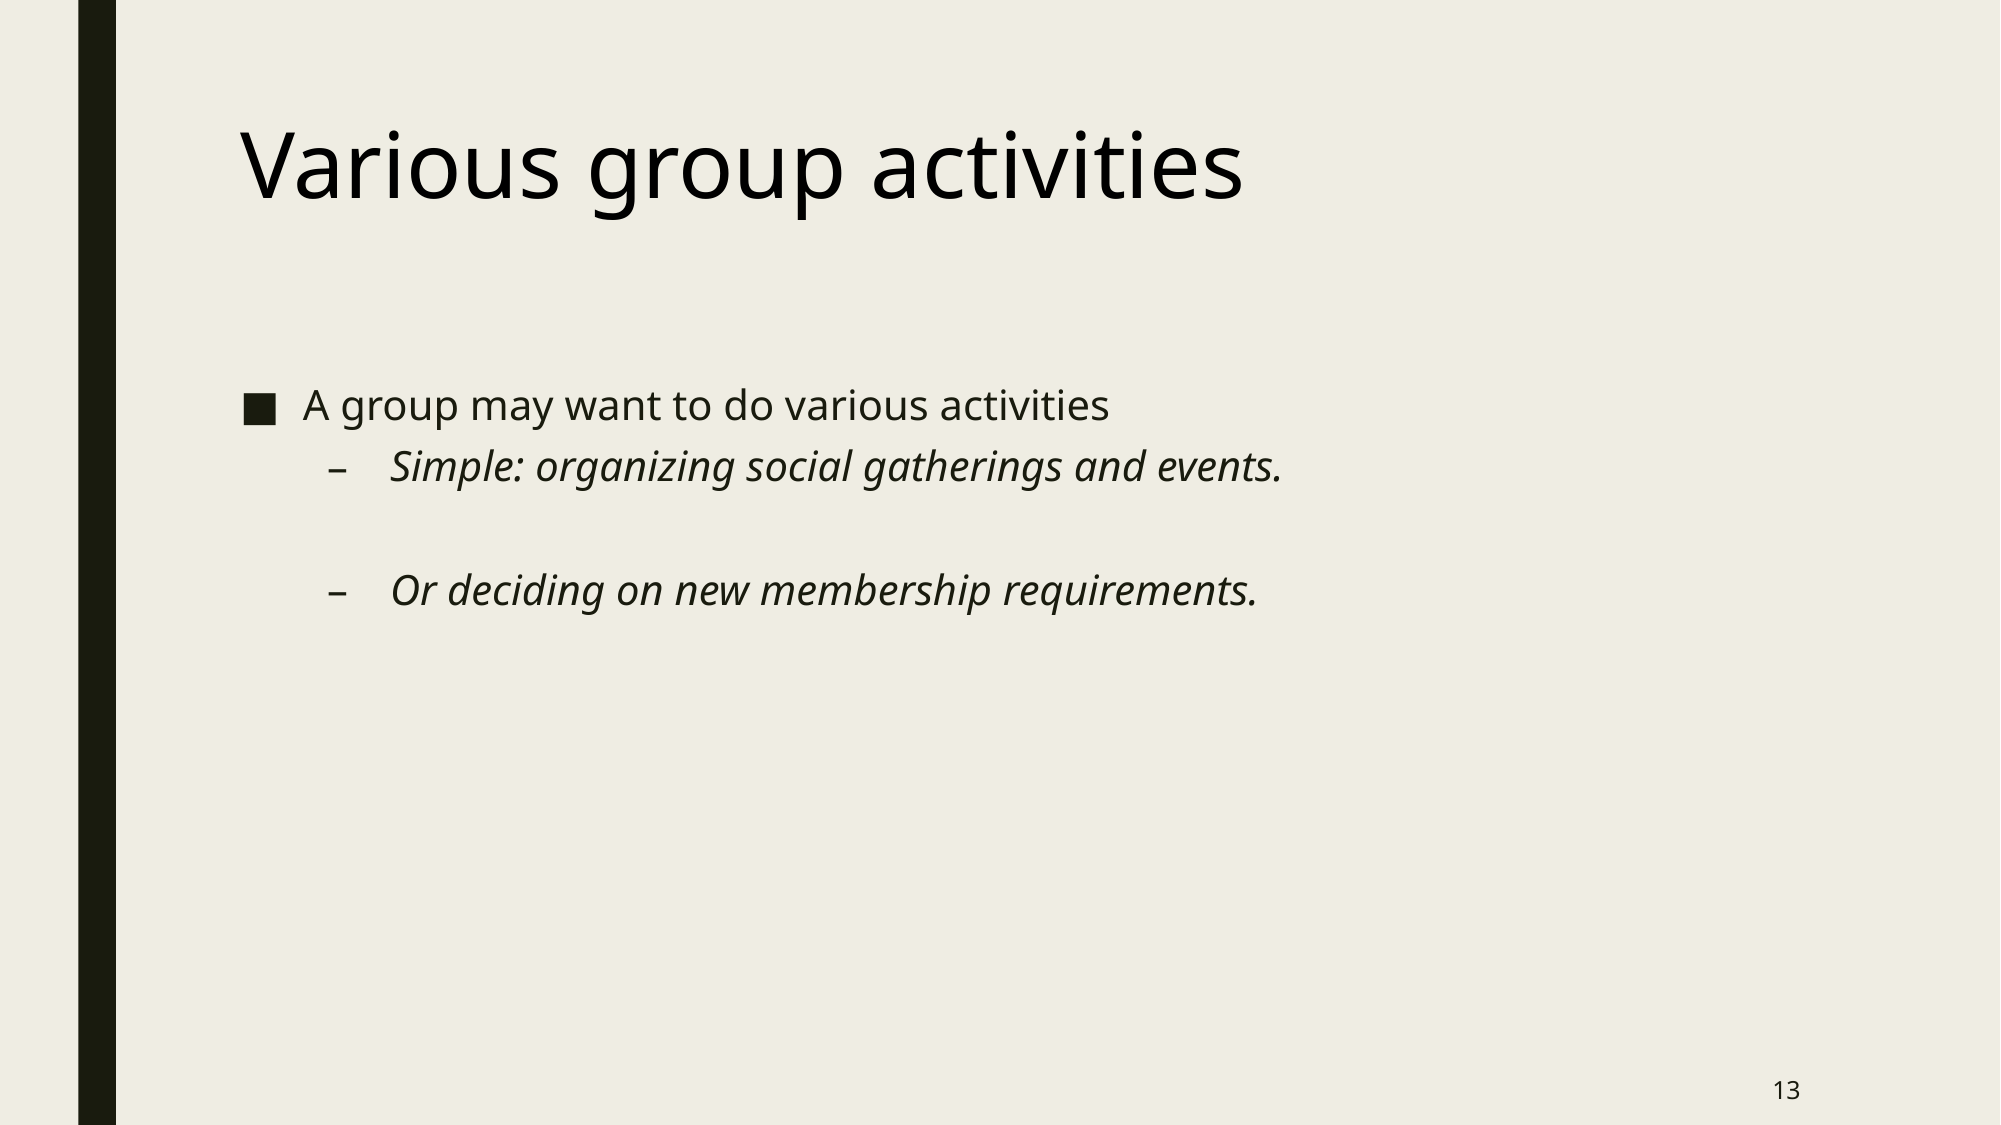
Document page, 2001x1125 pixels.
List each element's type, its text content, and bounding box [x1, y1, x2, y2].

title Various group activities [225, 112, 1800, 357]
slide_number <number> [1553, 1058, 1816, 1125]
list A group may want to do various activities Simple: organizing social gatherings and events. Or deciding on new membership requirements. [225, 375, 1800, 963]
